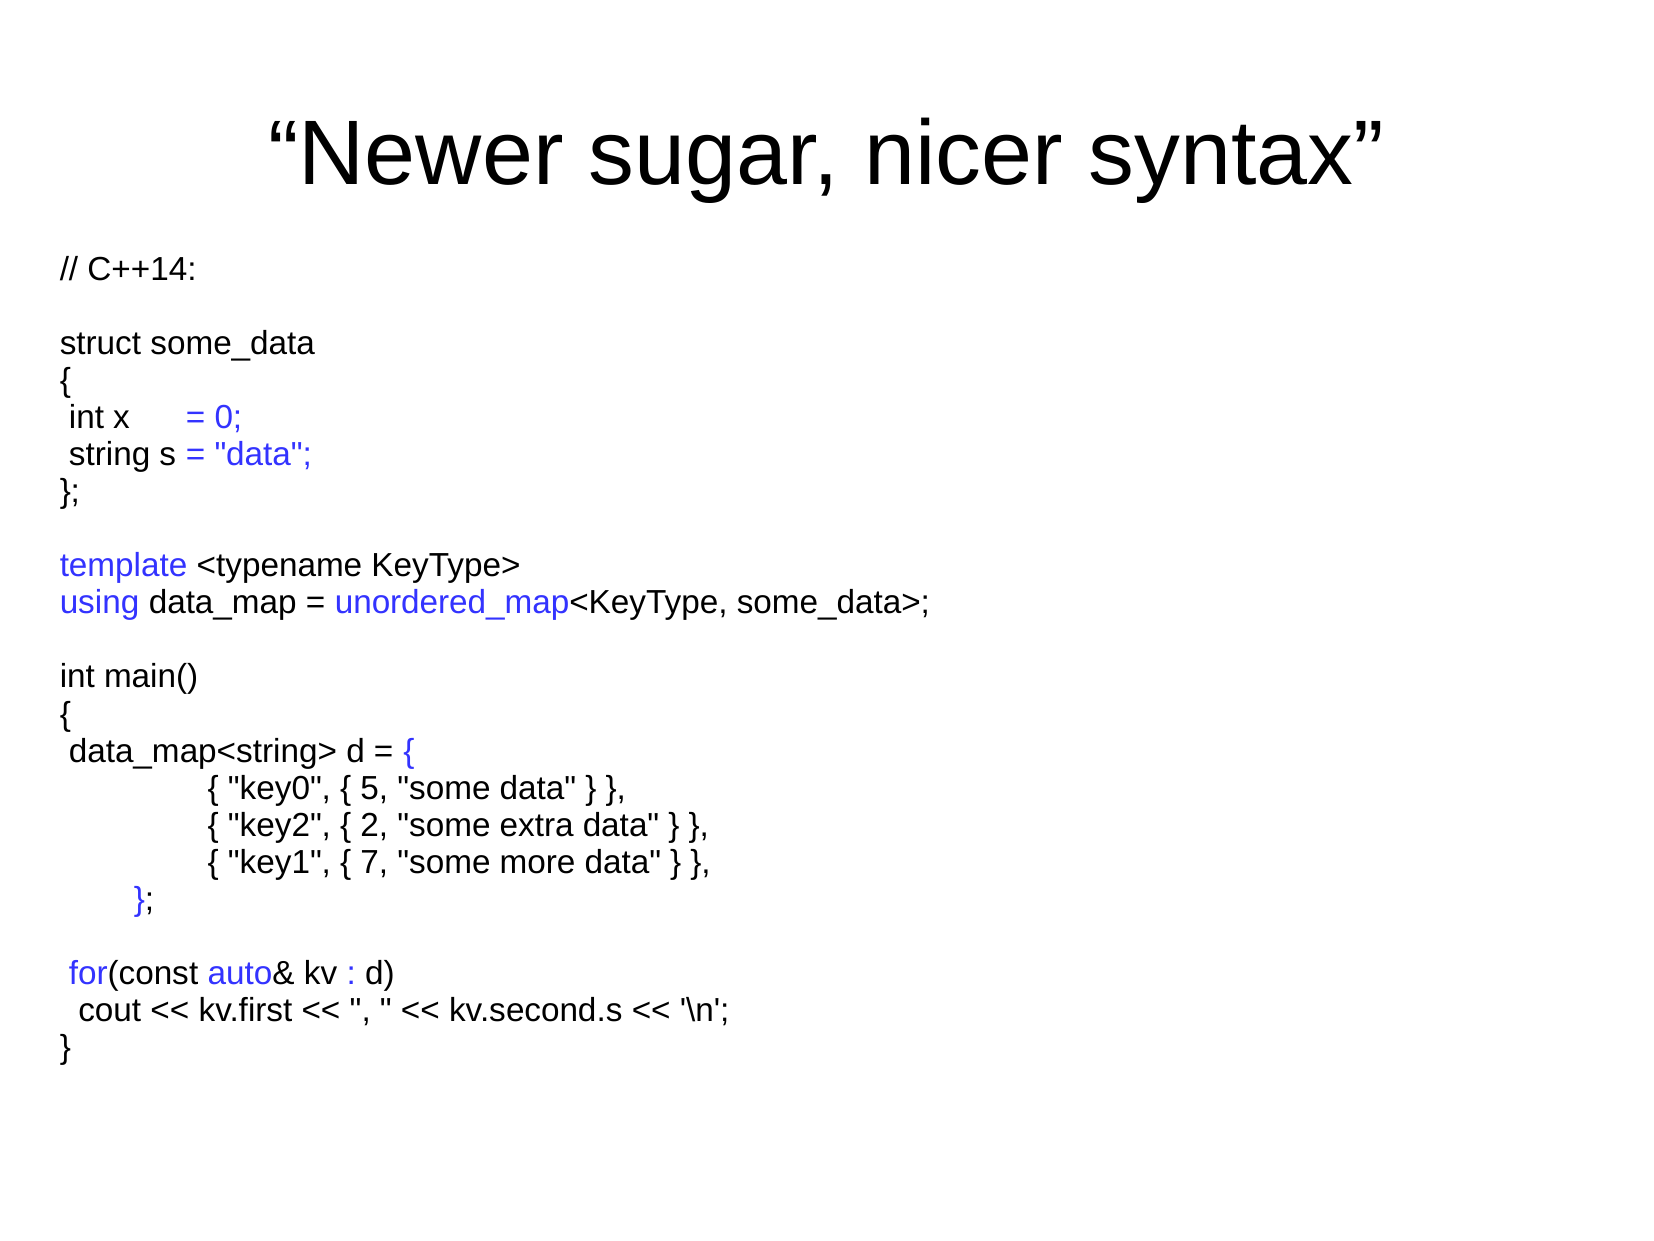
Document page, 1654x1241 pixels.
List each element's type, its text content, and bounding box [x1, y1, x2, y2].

title “Newer sugar, nicer syntax” [82, 49, 1571, 257]
text_box // C++14: struct some_data { int x = 0; string s = "data"; }; template <typename KeyType> using data_map = unordered_map<KeyType, some_data>; int main() { data_map<string> d = { { "key0", { 5, "some data" } }, { "key2", { 2, "some extra data" } }, { "key1", { 7, "some more data" } }, }; for(const auto& kv : d) cout << kv.first << ", " << kv.second.s << '\n'; } [45, 243, 946, 1194]
